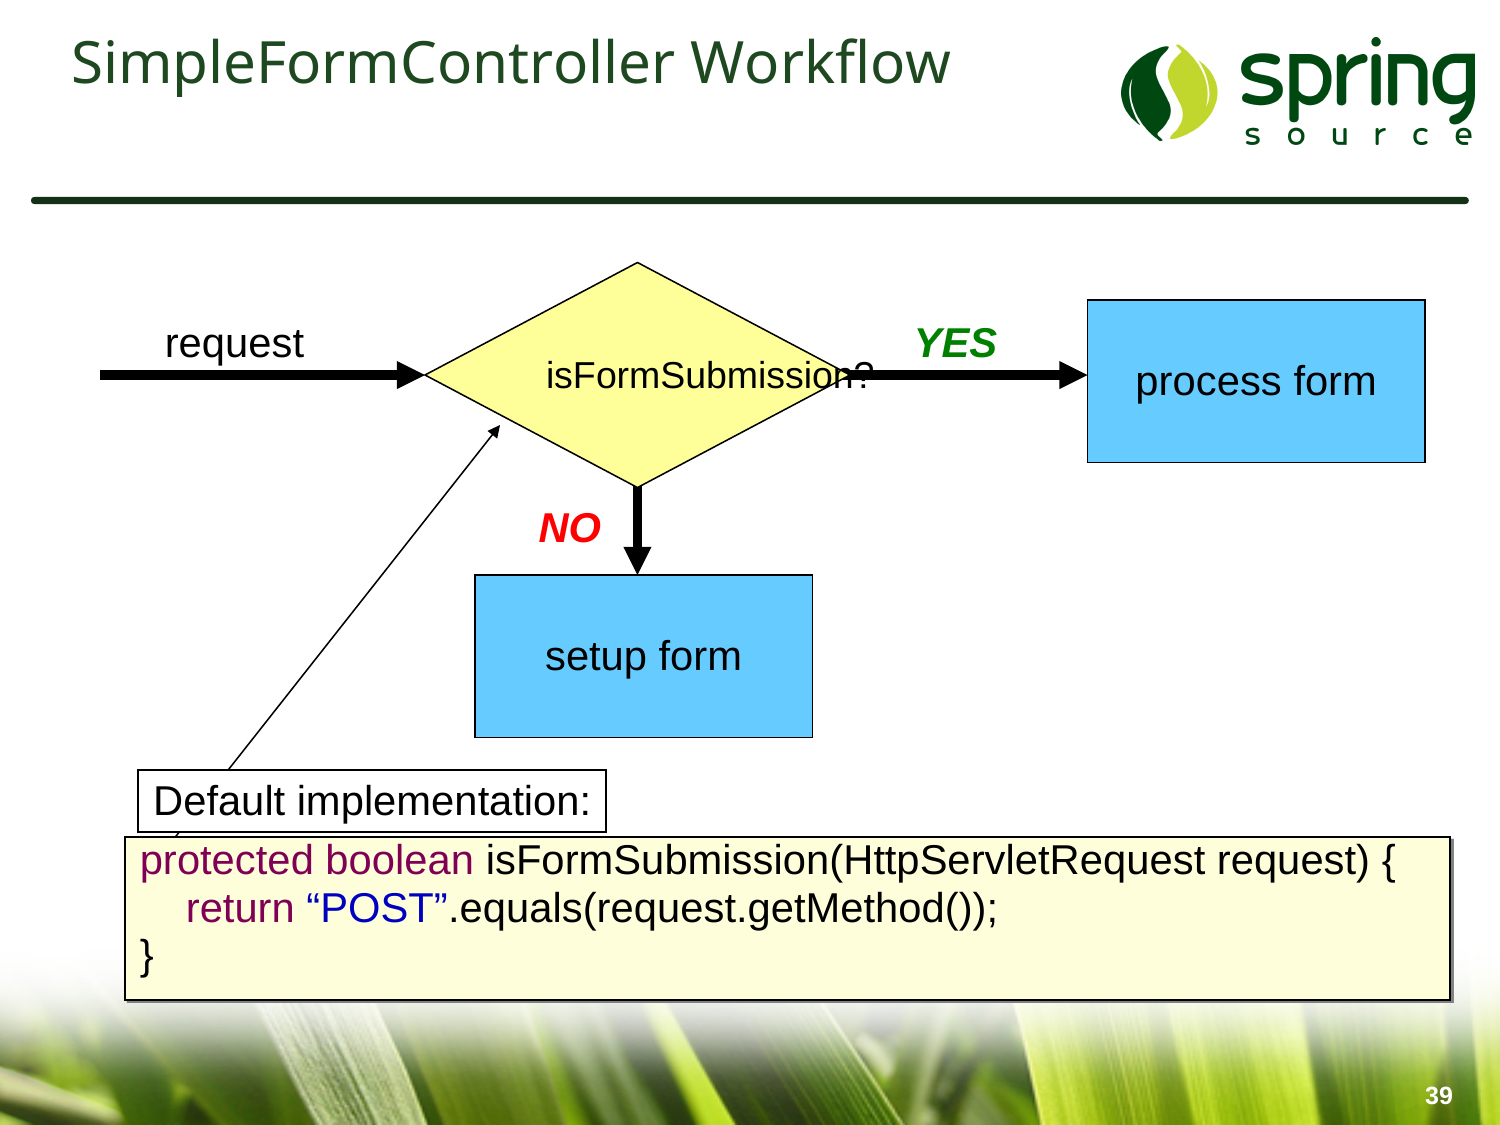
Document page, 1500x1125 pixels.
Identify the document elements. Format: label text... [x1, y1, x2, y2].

picture [1121, 37, 1475, 145]
title SimpleFormController Workflow [56, 13, 1089, 176]
text_box NO [523, 497, 617, 560]
text_box request [149, 312, 320, 375]
text_box isFormSubmission? [425, 262, 837, 488]
text_box process form [1087, 299, 1425, 463]
picture [0, 944, 1500, 1125]
text_box Default implementation: [138, 770, 607, 833]
text_box setup form [474, 574, 813, 738]
text_box protected boolean isFormSubmission(HttpServletRequest request) { return “POST”.equals(request.getMethod()); } [125, 837, 1450, 1000]
text_box YES [899, 312, 1013, 375]
